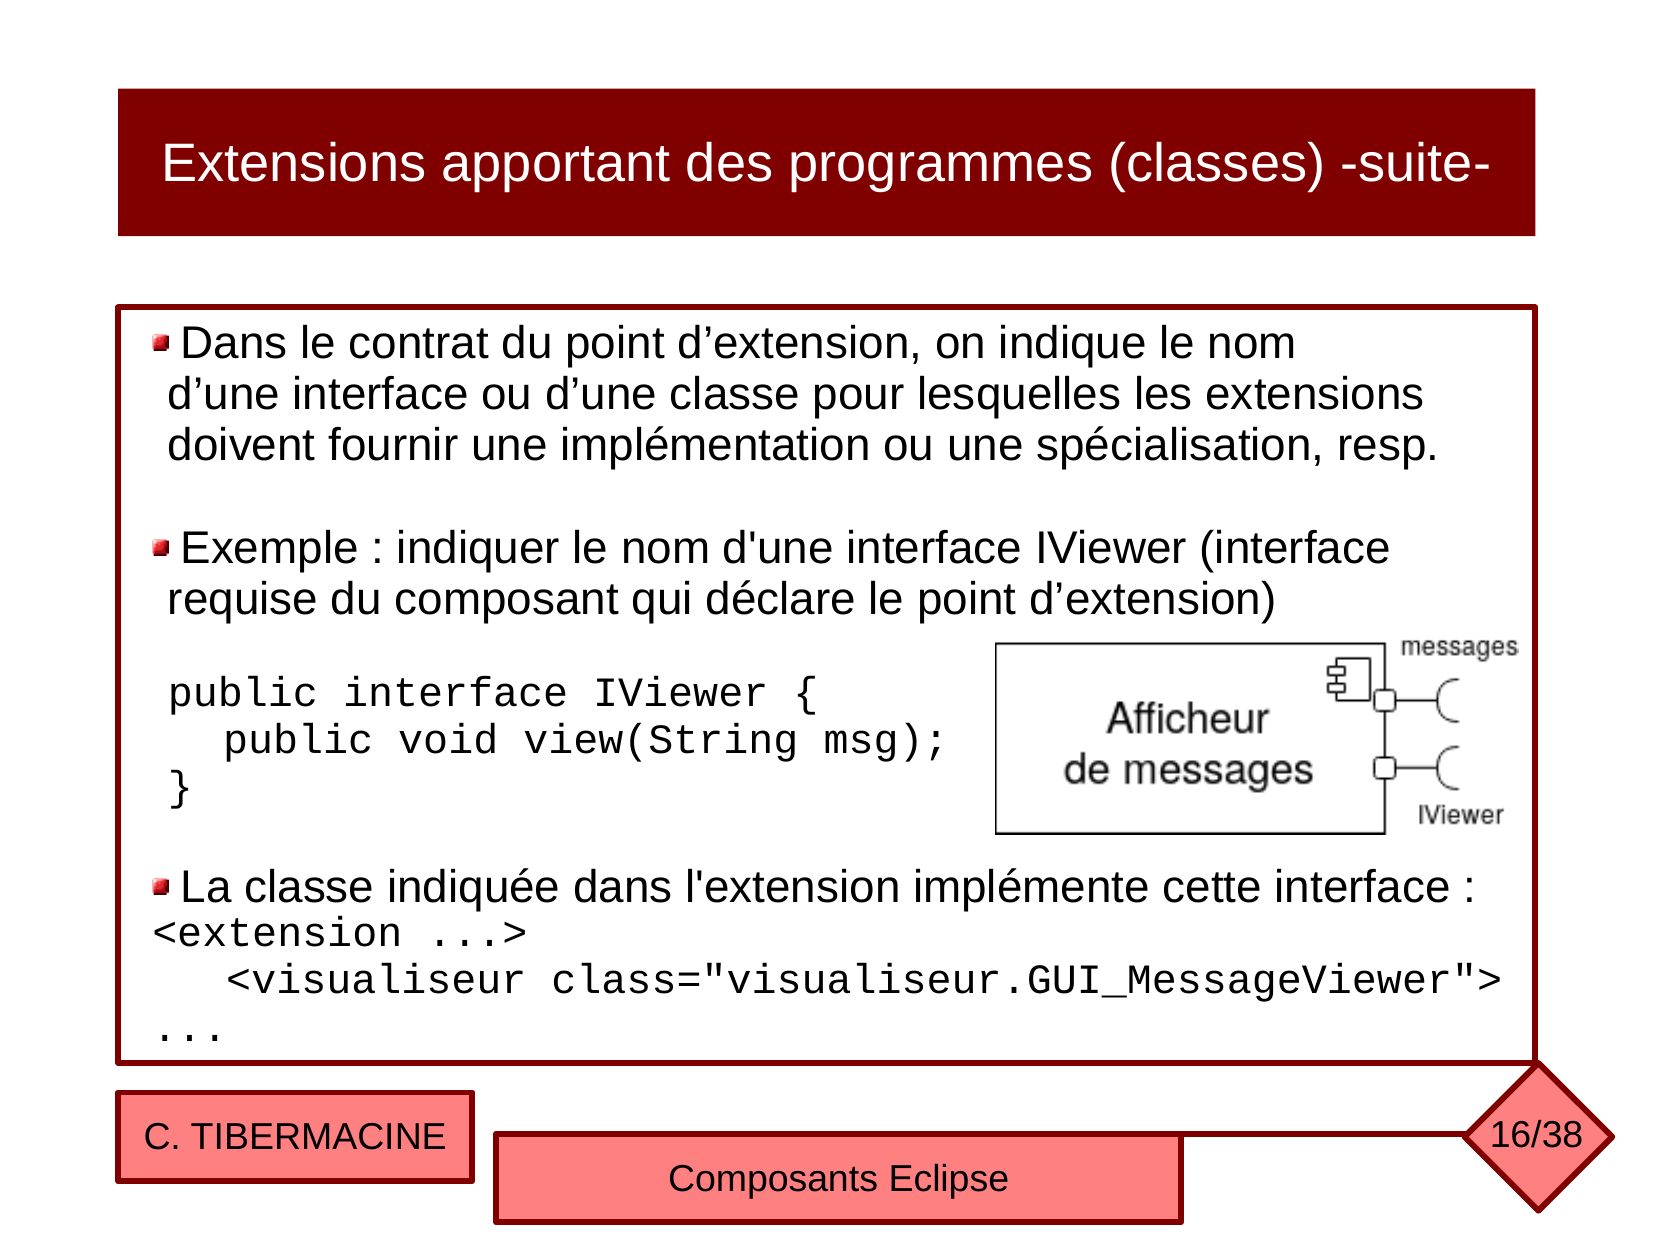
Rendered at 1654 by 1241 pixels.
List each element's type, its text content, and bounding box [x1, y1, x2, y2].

text_box Dans le contrat du point d’extension, on indique le nom d’une interface ou d’une classe pour lesquelles les extensions doivent fournir une implémentation ou une spécialisation, resp. Exemple : indiquer le nom d'une interface IViewer (interface requise du composant qui déclare le point d’extension) public interface IViewer { public void view(String msg); } La classe indiquée dans l'extension implémente cette interface : <extension ...> <visualiseur class="visualiseur.GUI_MessageViewer"> ... [118, 307, 1536, 1063]
text_box <numéro>/38 [1475, 1106, 1654, 1163]
text_box C. TIBERMACINE [118, 1092, 473, 1182]
picture [995, 622, 1519, 835]
text_box [1464, 1126, 1475, 1148]
text_box Extensions apportant des programmes (classes) -suite- [118, 88, 1536, 237]
text_box [1495, 1062, 1582, 1106]
picture [152, 878, 169, 895]
picture [152, 539, 169, 556]
text_box [1490, 1163, 1587, 1211]
picture [152, 334, 169, 351]
text_box Composants Eclipse [496, 1133, 1182, 1223]
